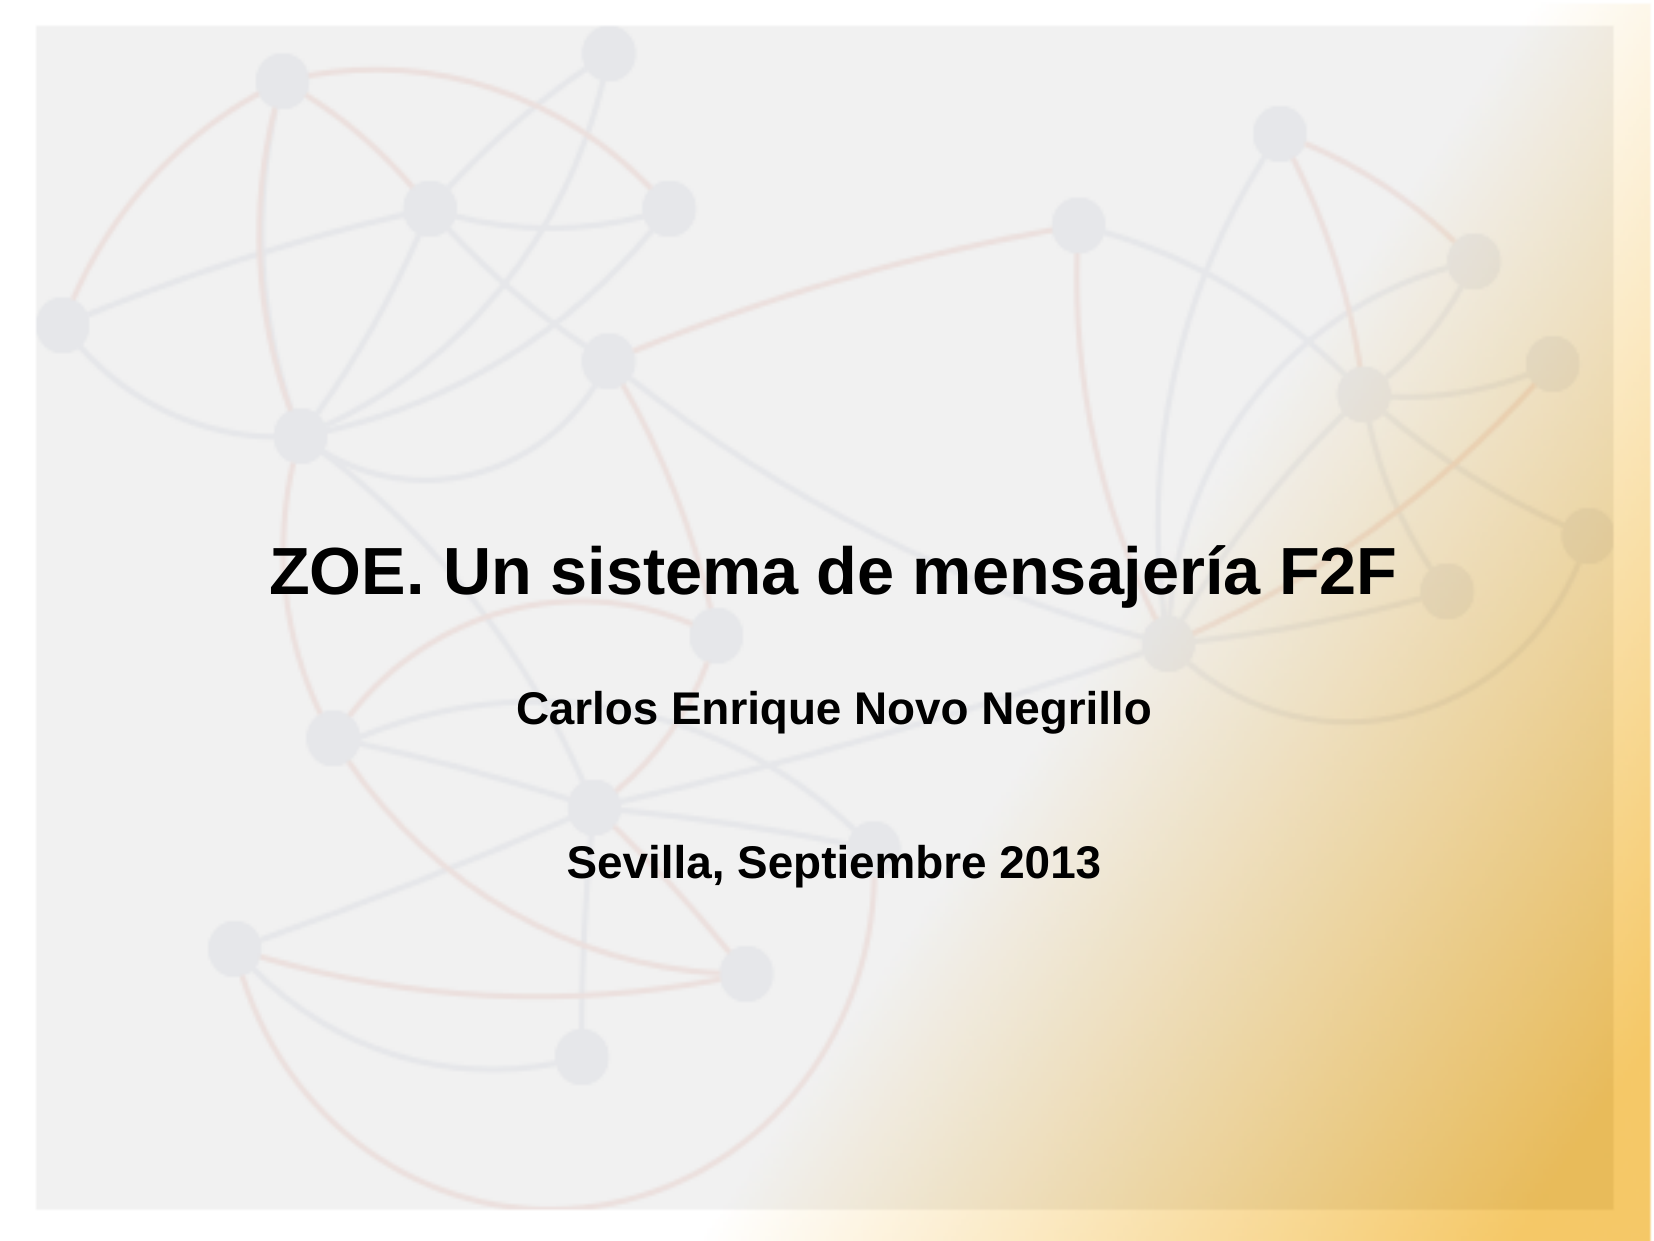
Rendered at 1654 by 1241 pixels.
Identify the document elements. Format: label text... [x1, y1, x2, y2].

picture [0, 0, 1654, 1241]
subtitle ZOE. Un sistema de mensajería F2F Carlos Enrique Novo Negrillo Sevilla, Septiembre 2013 [91, 292, 1577, 1173]
